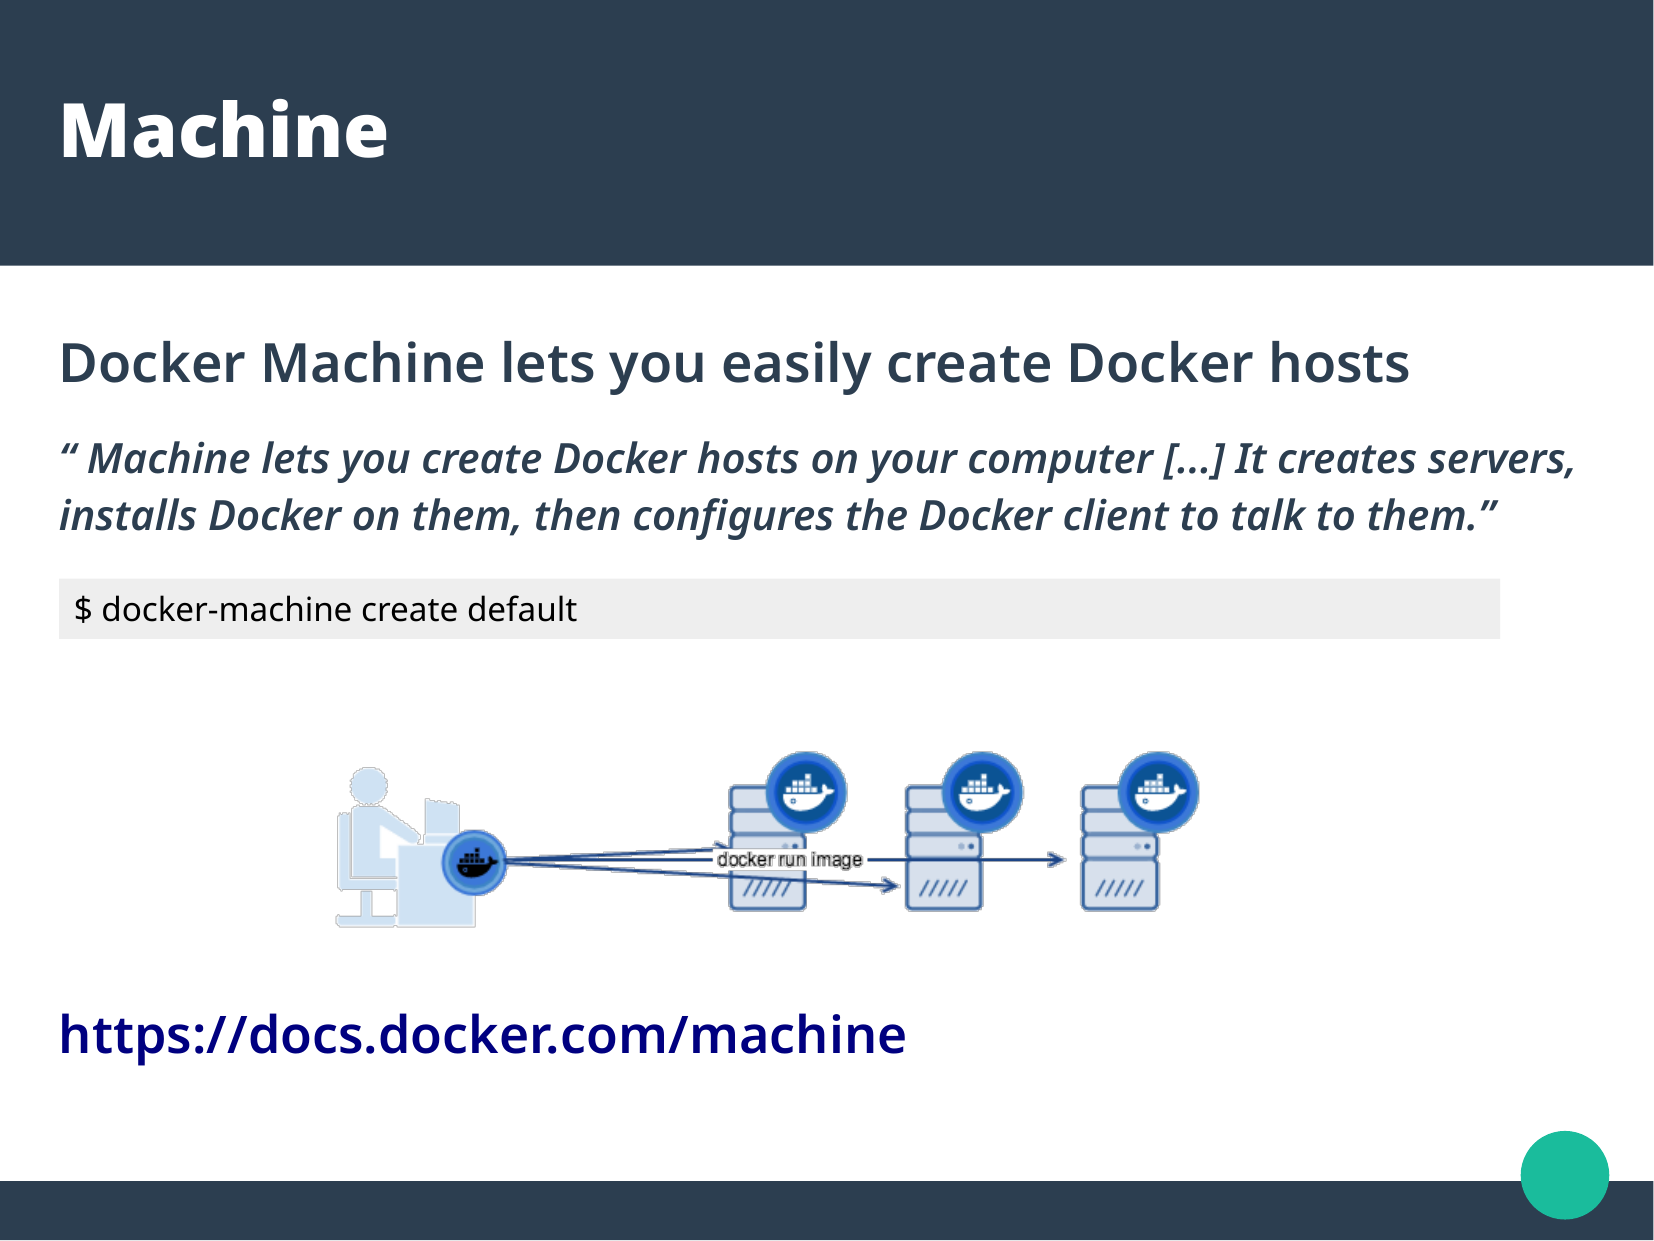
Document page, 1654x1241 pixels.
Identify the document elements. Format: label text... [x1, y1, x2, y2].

text_box $ docker-machine create default [59, 578, 1501, 638]
title Machine [59, 49, 1595, 207]
picture [169, 685, 1229, 979]
list Docker Machine lets you easily create Docker hosts “ Machine lets you create Docker hosts on your computer [...] It creates servers, installs Docker on them, then configures the Docker client to talk to them.” [59, 324, 1595, 1152]
text_box https://docs.docker.com/machine [59, 998, 1058, 1069]
